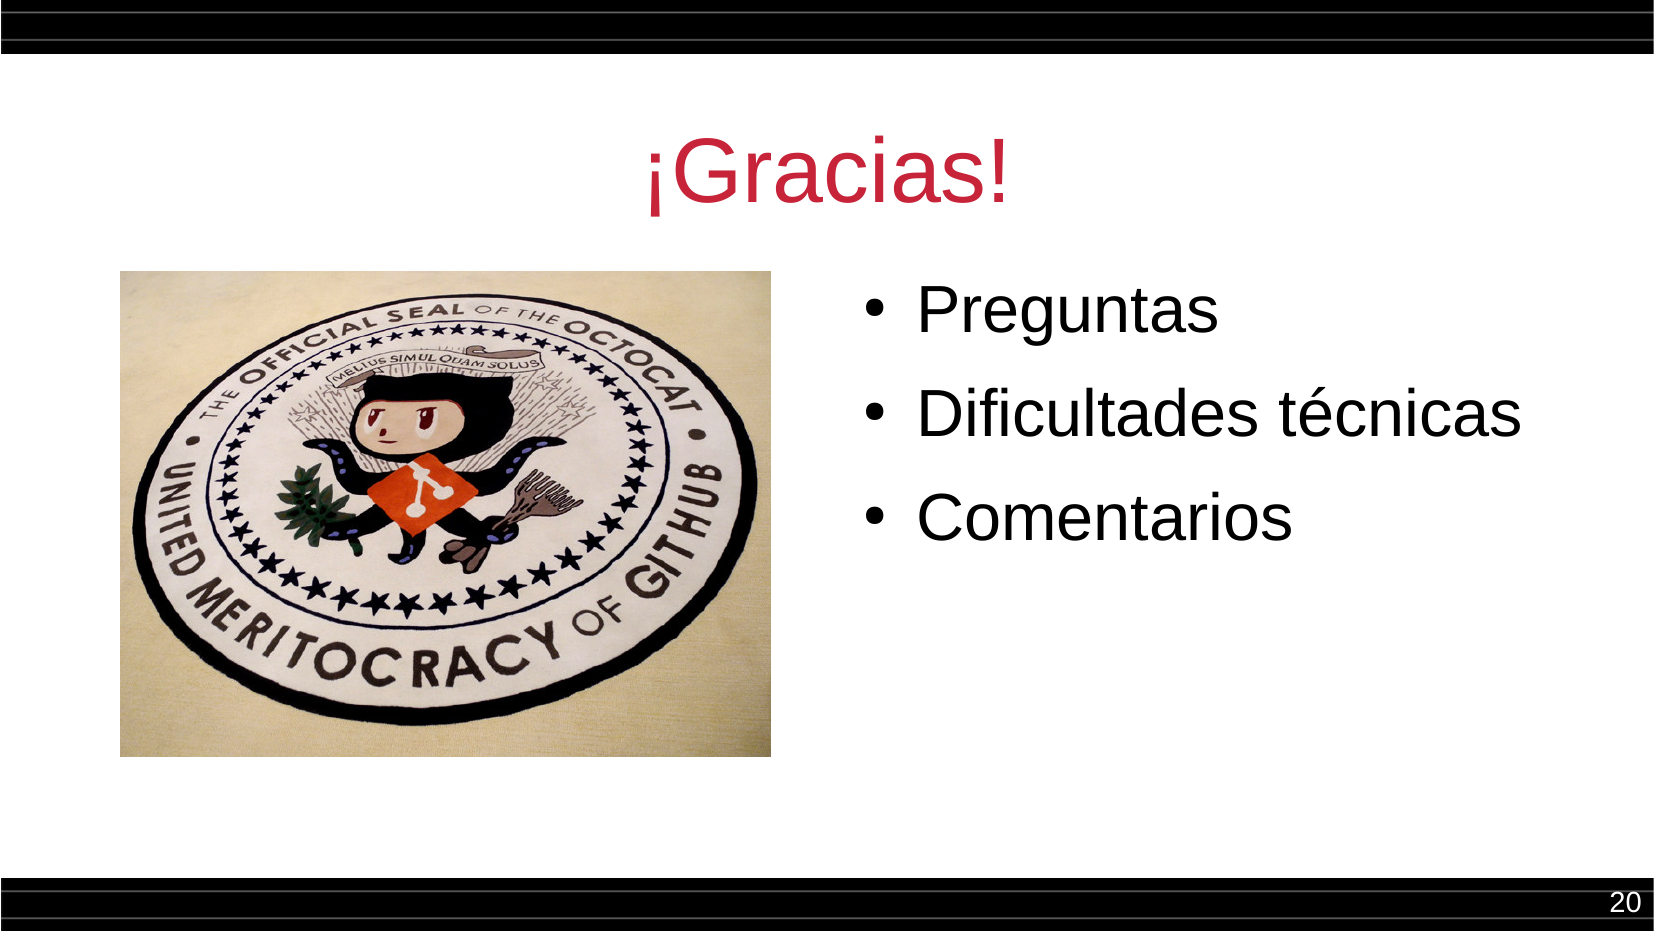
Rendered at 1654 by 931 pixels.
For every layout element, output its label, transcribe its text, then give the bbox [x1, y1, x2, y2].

picture [1, 878, 1654, 931]
picture [120, 271, 771, 757]
list Preguntas Dificultades técnicas Comentarios [845, 271, 1572, 758]
picture [1, 0, 1654, 54]
title ¡Gracias! [82, 92, 1571, 249]
